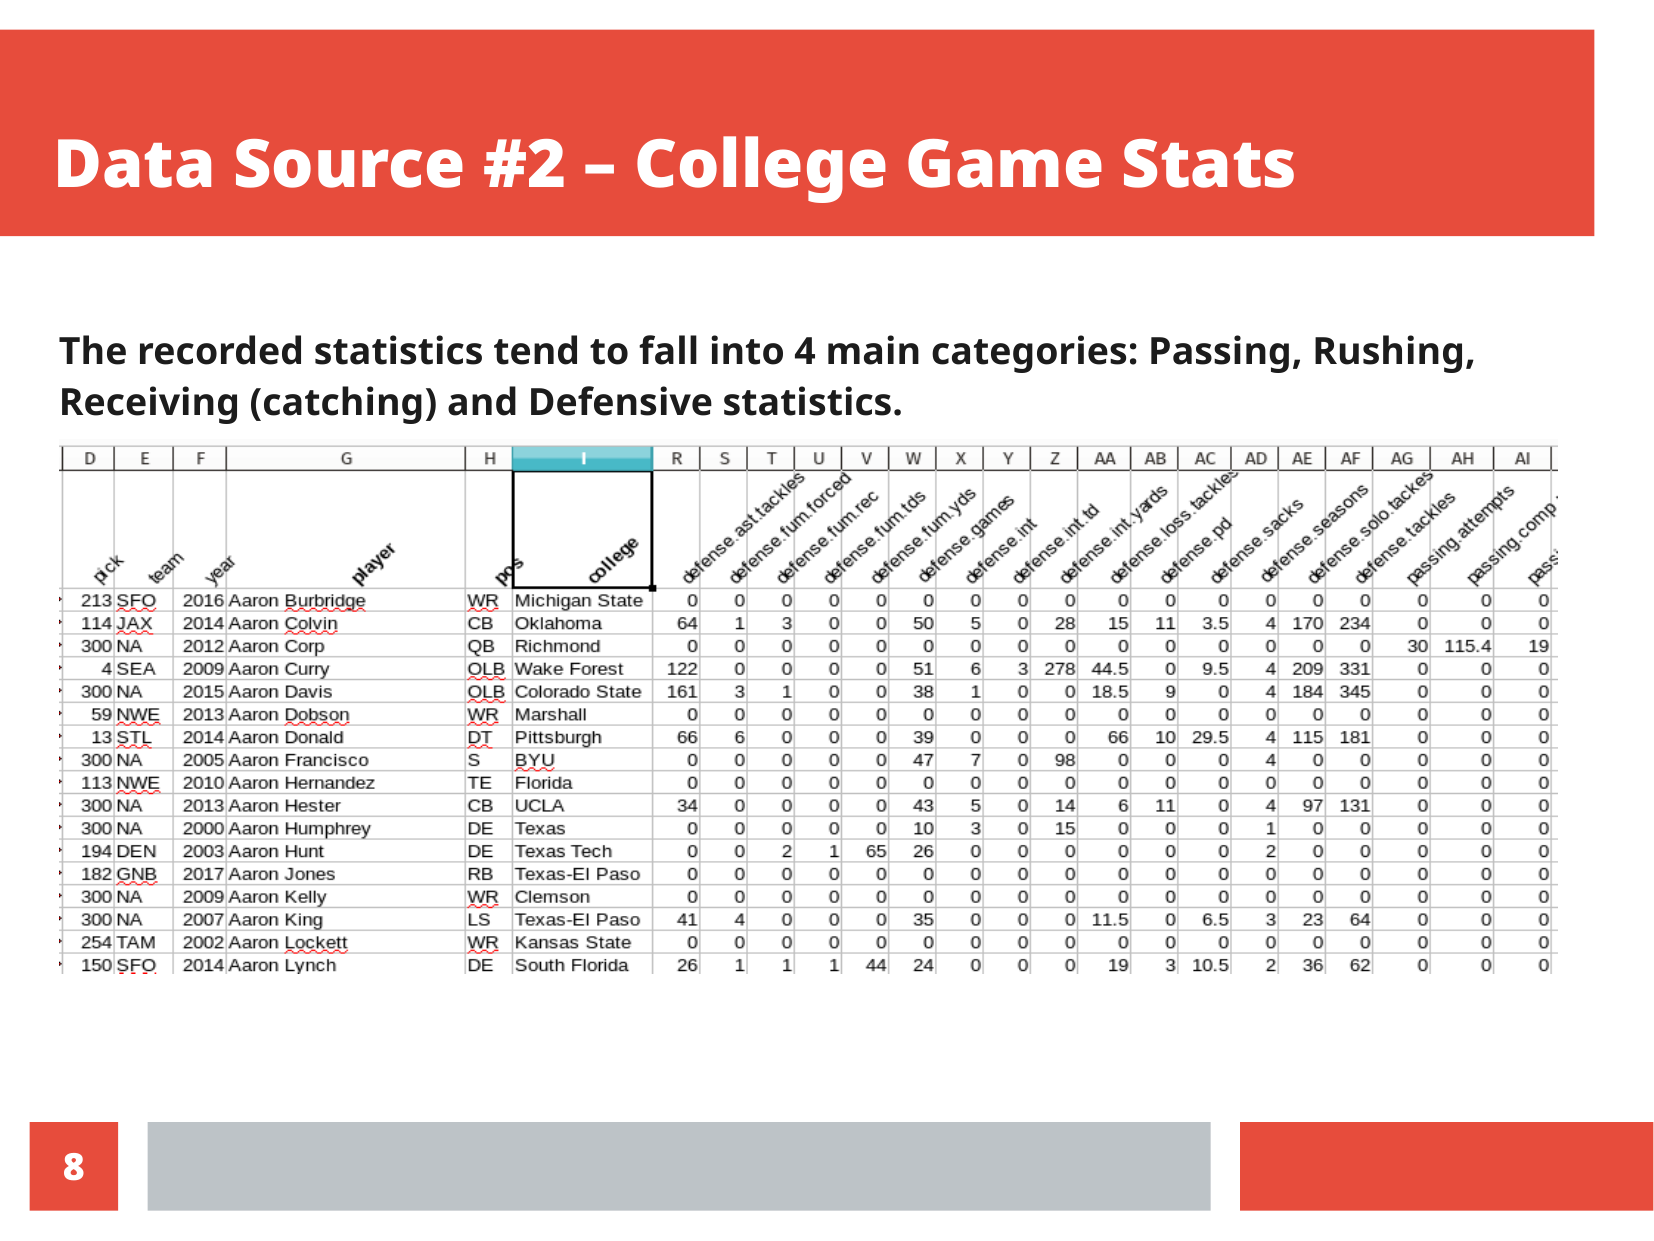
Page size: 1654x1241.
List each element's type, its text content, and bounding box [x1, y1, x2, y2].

list The recorded statistics tend to fall into 4 main categories: Passing, Rushing, Receiving (catching) and Defensive statistics. [59, 324, 1565, 1093]
title Data Source #2 – College Game Stats [53, 59, 1589, 207]
picture [59, 439, 1558, 974]
